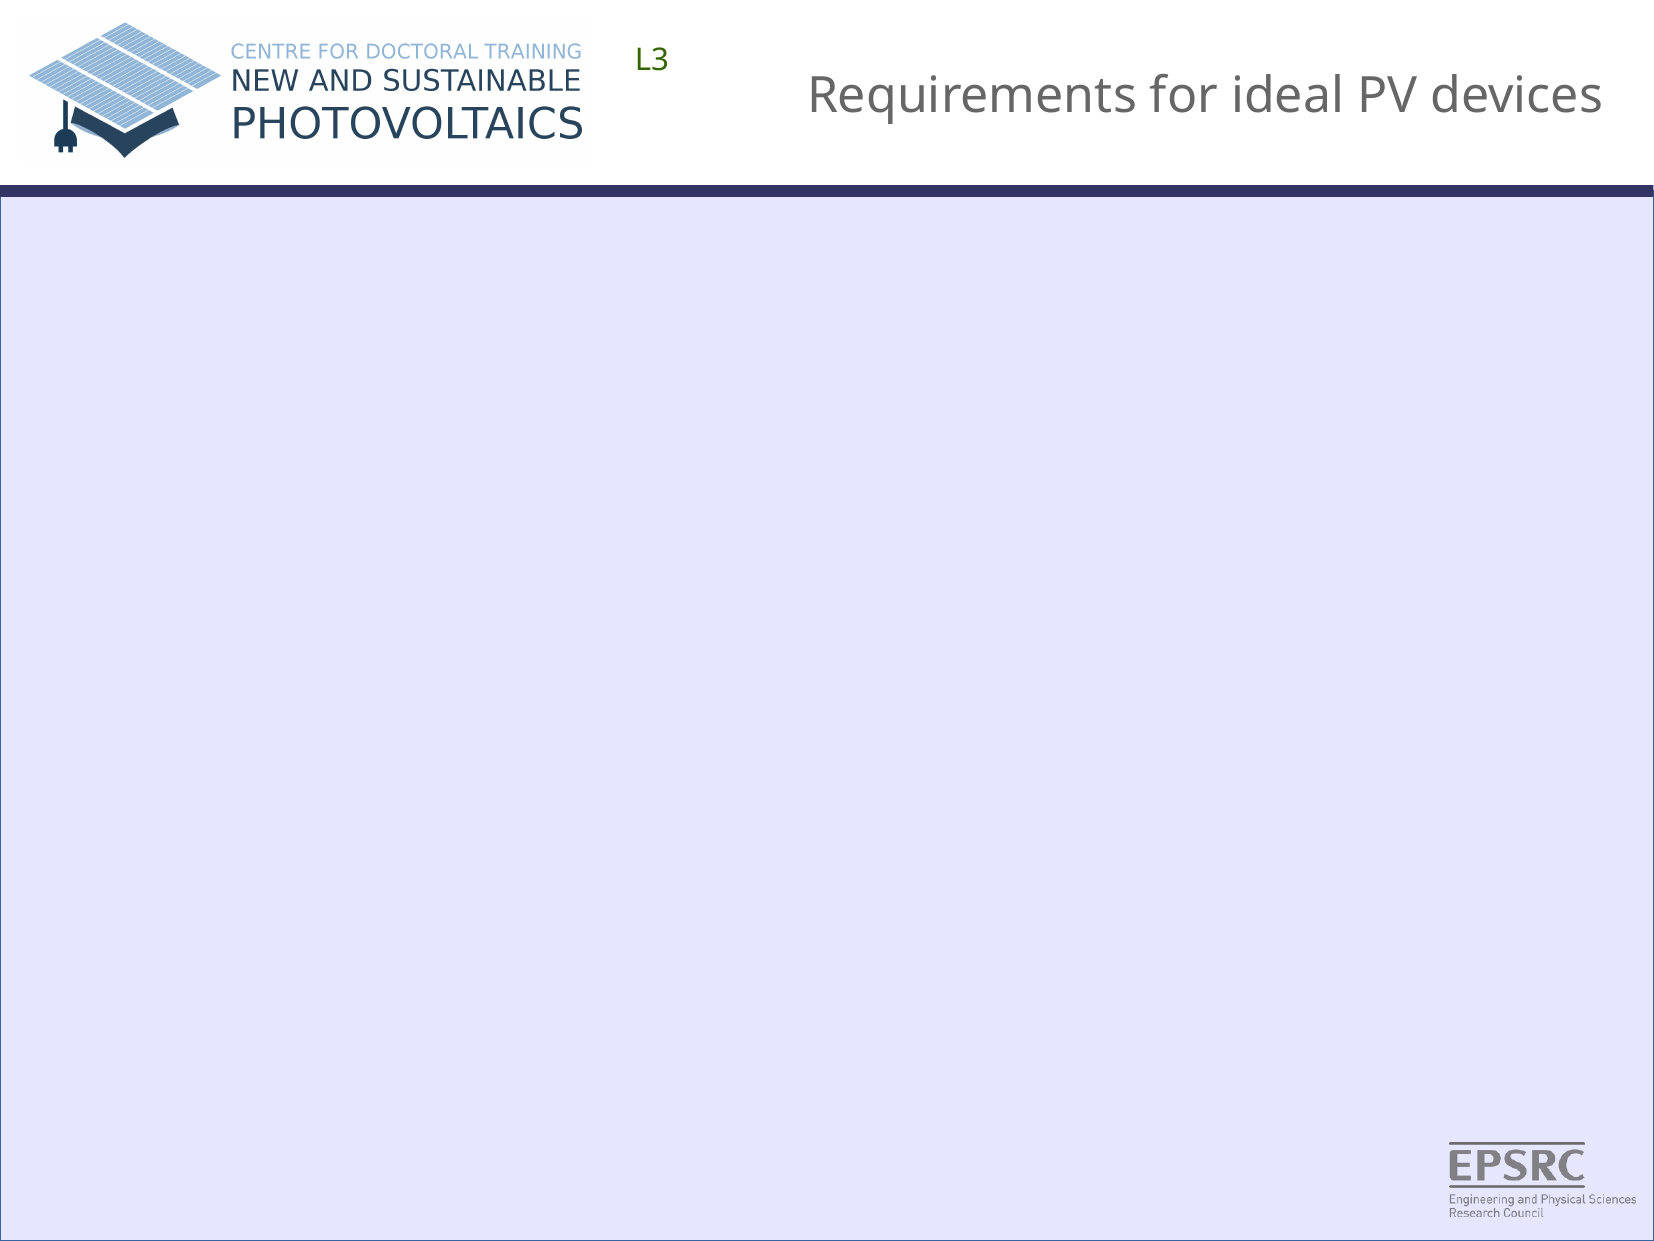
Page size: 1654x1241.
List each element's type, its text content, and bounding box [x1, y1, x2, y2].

text_box [0, 197, 1654, 1241]
picture [1449, 1142, 1636, 1217]
text_box Requirements for ideal PV devices [767, 52, 1619, 124]
picture [19, 17, 591, 166]
text_box L3 [620, 29, 880, 80]
